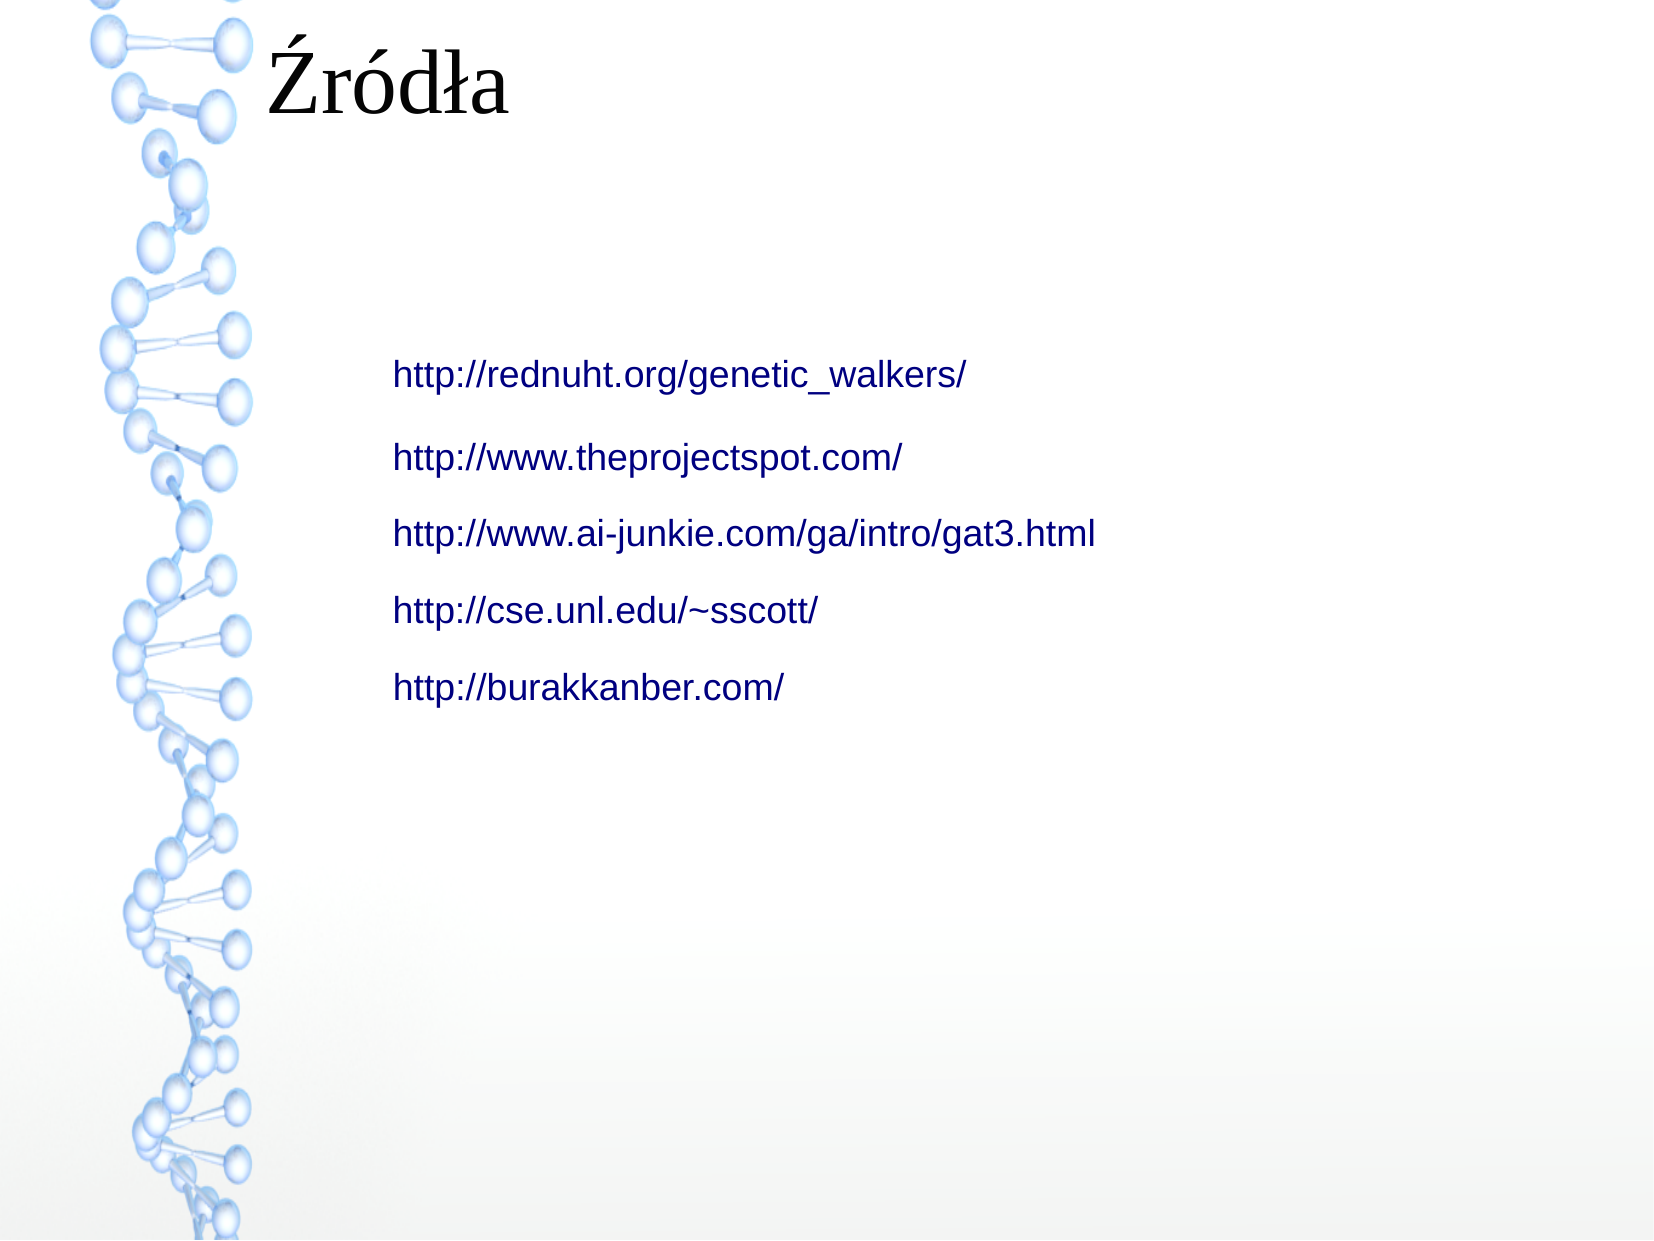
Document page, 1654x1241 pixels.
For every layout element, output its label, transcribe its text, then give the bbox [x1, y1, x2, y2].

text_box http://www.theprojectspot.com/ [377, 425, 1032, 492]
text_box http://cse.unl.edu/~sscott/ [378, 578, 930, 645]
text_box http://www.ai-junkie.com/ga/intro/gat3.html [377, 502, 1269, 568]
text_box http://burakkanber.com/ [378, 655, 887, 722]
text_box Źródła [265, 11, 1595, 142]
picture [0, 0, 1654, 1240]
text_box http://rednuht.org/genetic_walkers/ [377, 342, 1112, 409]
